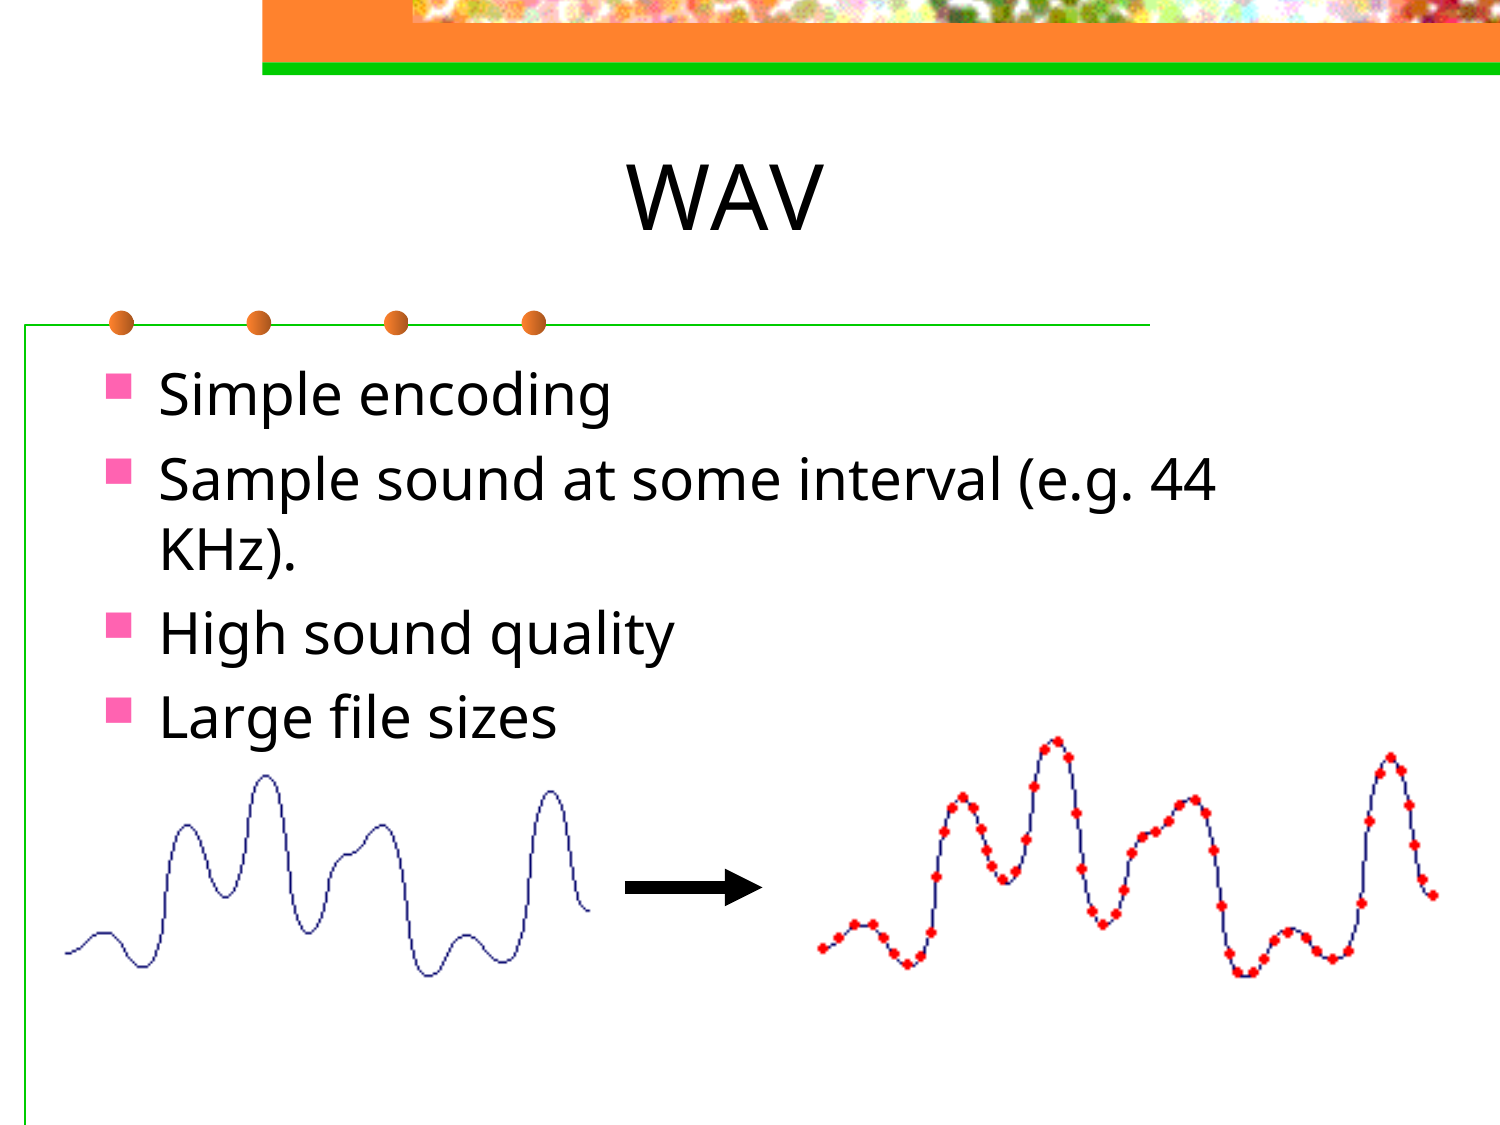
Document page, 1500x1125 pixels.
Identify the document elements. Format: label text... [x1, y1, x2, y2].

picture [412, 0, 1500, 23]
picture [800, 724, 1463, 1005]
list Simple encoding Sample sound at some interval (e.g. 44 KHz). High sound quality Large file sizes [87, 350, 1363, 759]
picture [50, 762, 613, 1000]
title WAV [87, 99, 1363, 288]
